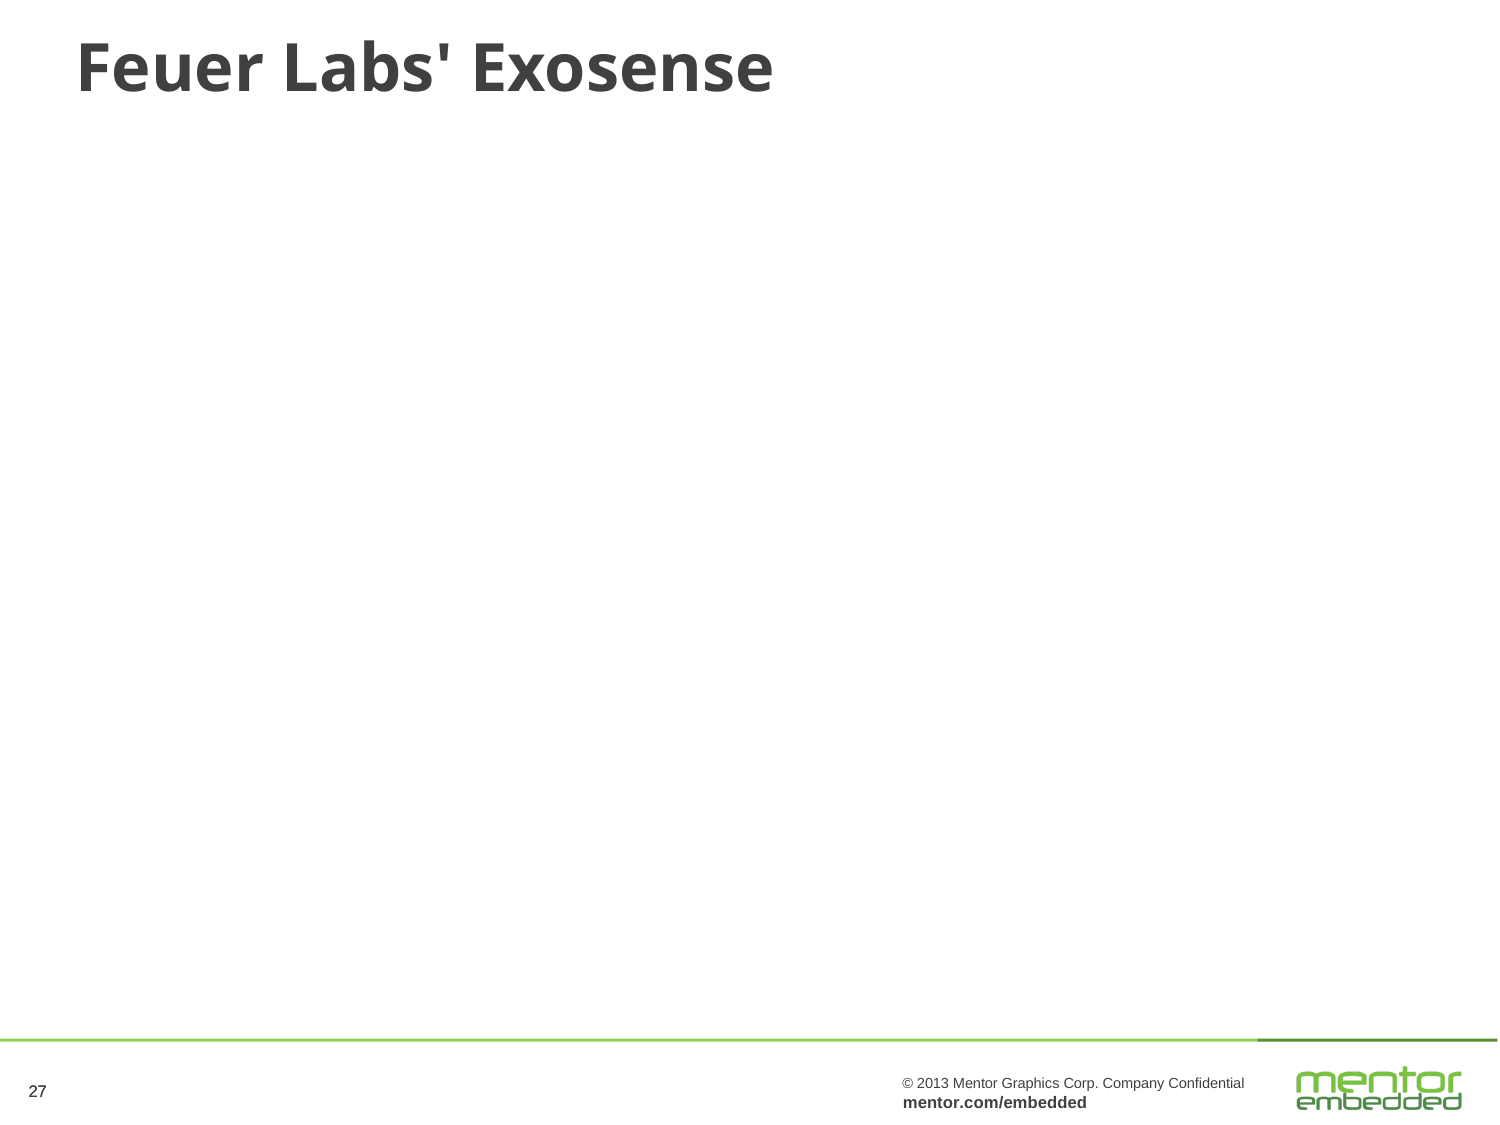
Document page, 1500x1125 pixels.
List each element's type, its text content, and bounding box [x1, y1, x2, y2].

title Feuer Labs' Exosense [0, 0, 1500, 113]
picture [1292, 1062, 1464, 1114]
